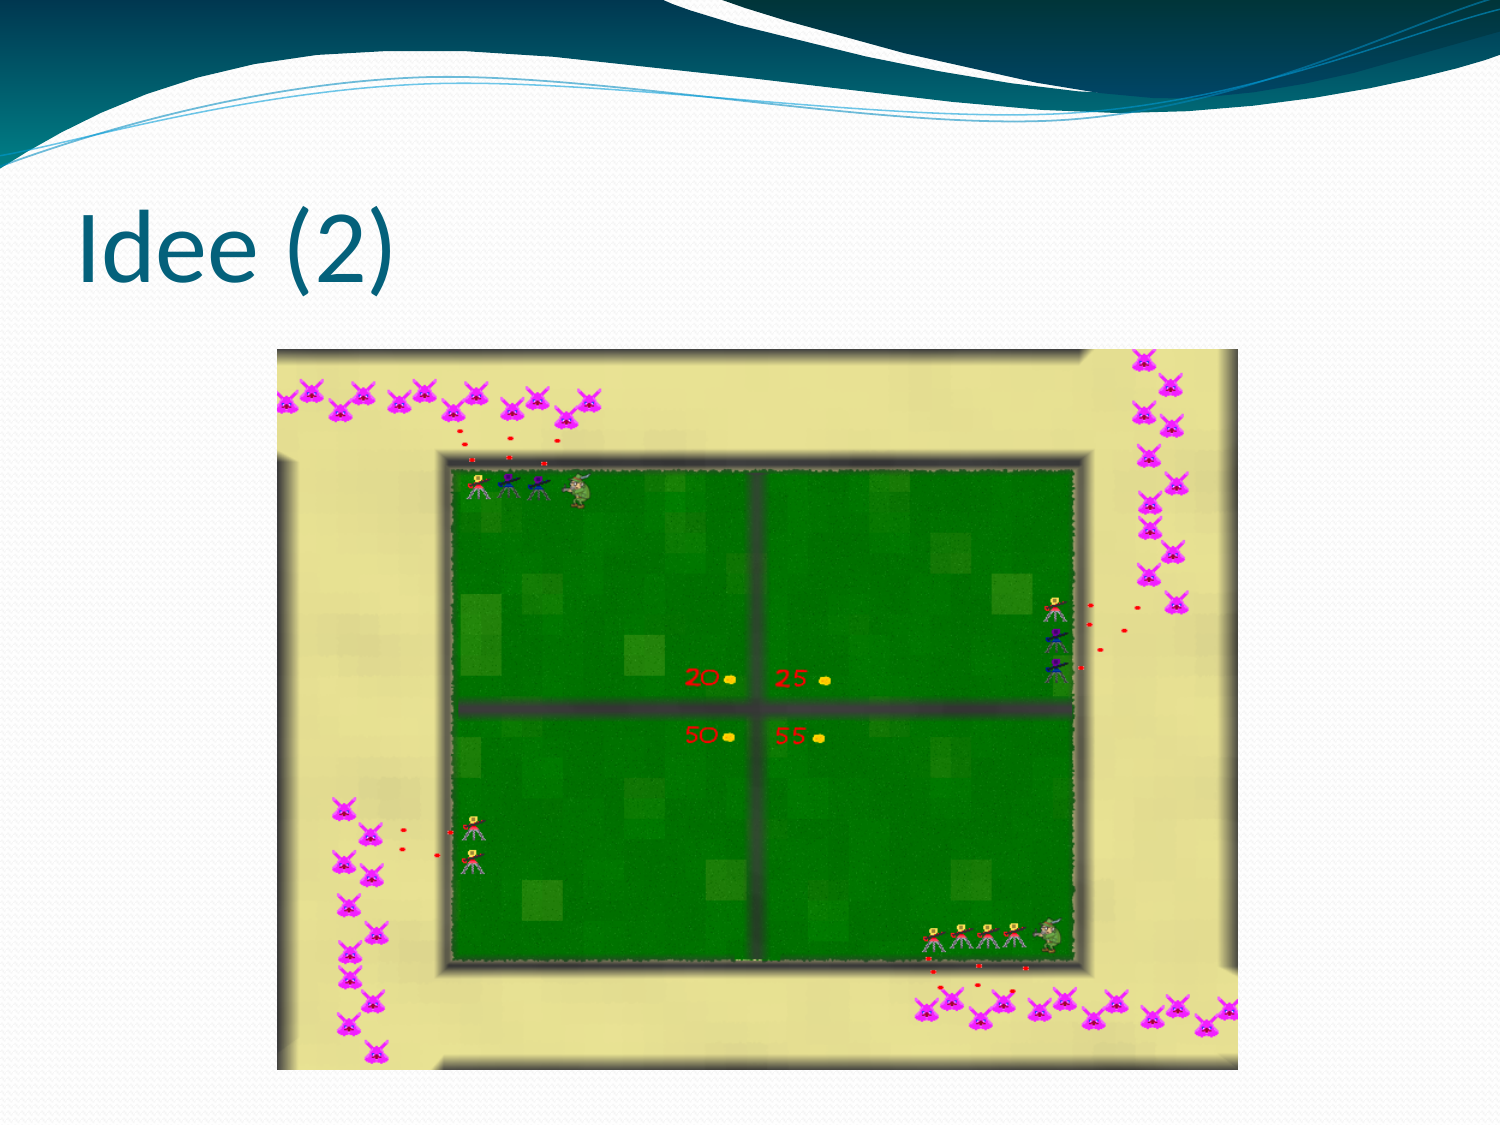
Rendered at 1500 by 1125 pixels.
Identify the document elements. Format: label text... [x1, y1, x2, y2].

picture [277, 349, 1238, 1070]
title Idee (2) [75, 115, 1426, 304]
